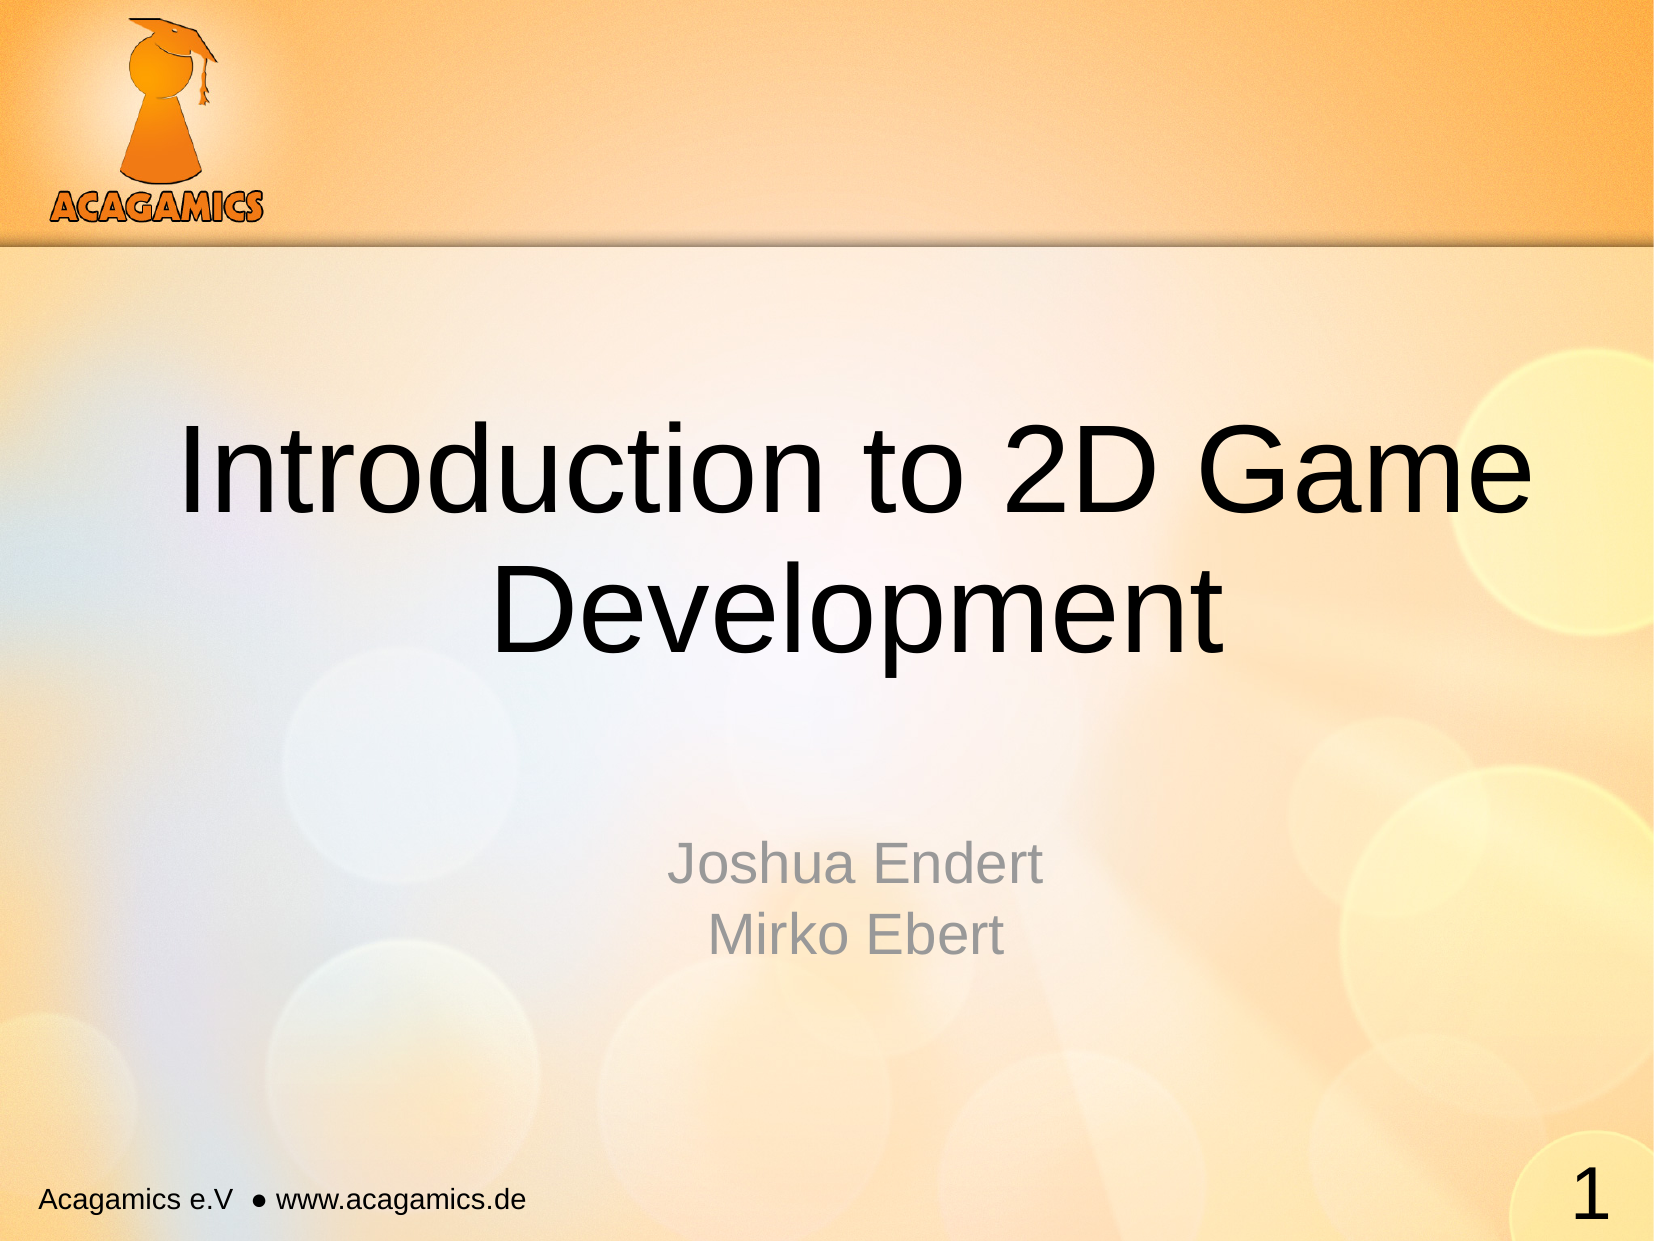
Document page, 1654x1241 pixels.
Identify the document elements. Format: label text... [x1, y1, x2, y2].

list Introduction to 2D Game Development Joshua Endert Mirko Ebert [76, 399, 1565, 1037]
picture [0, 0, 1654, 1241]
